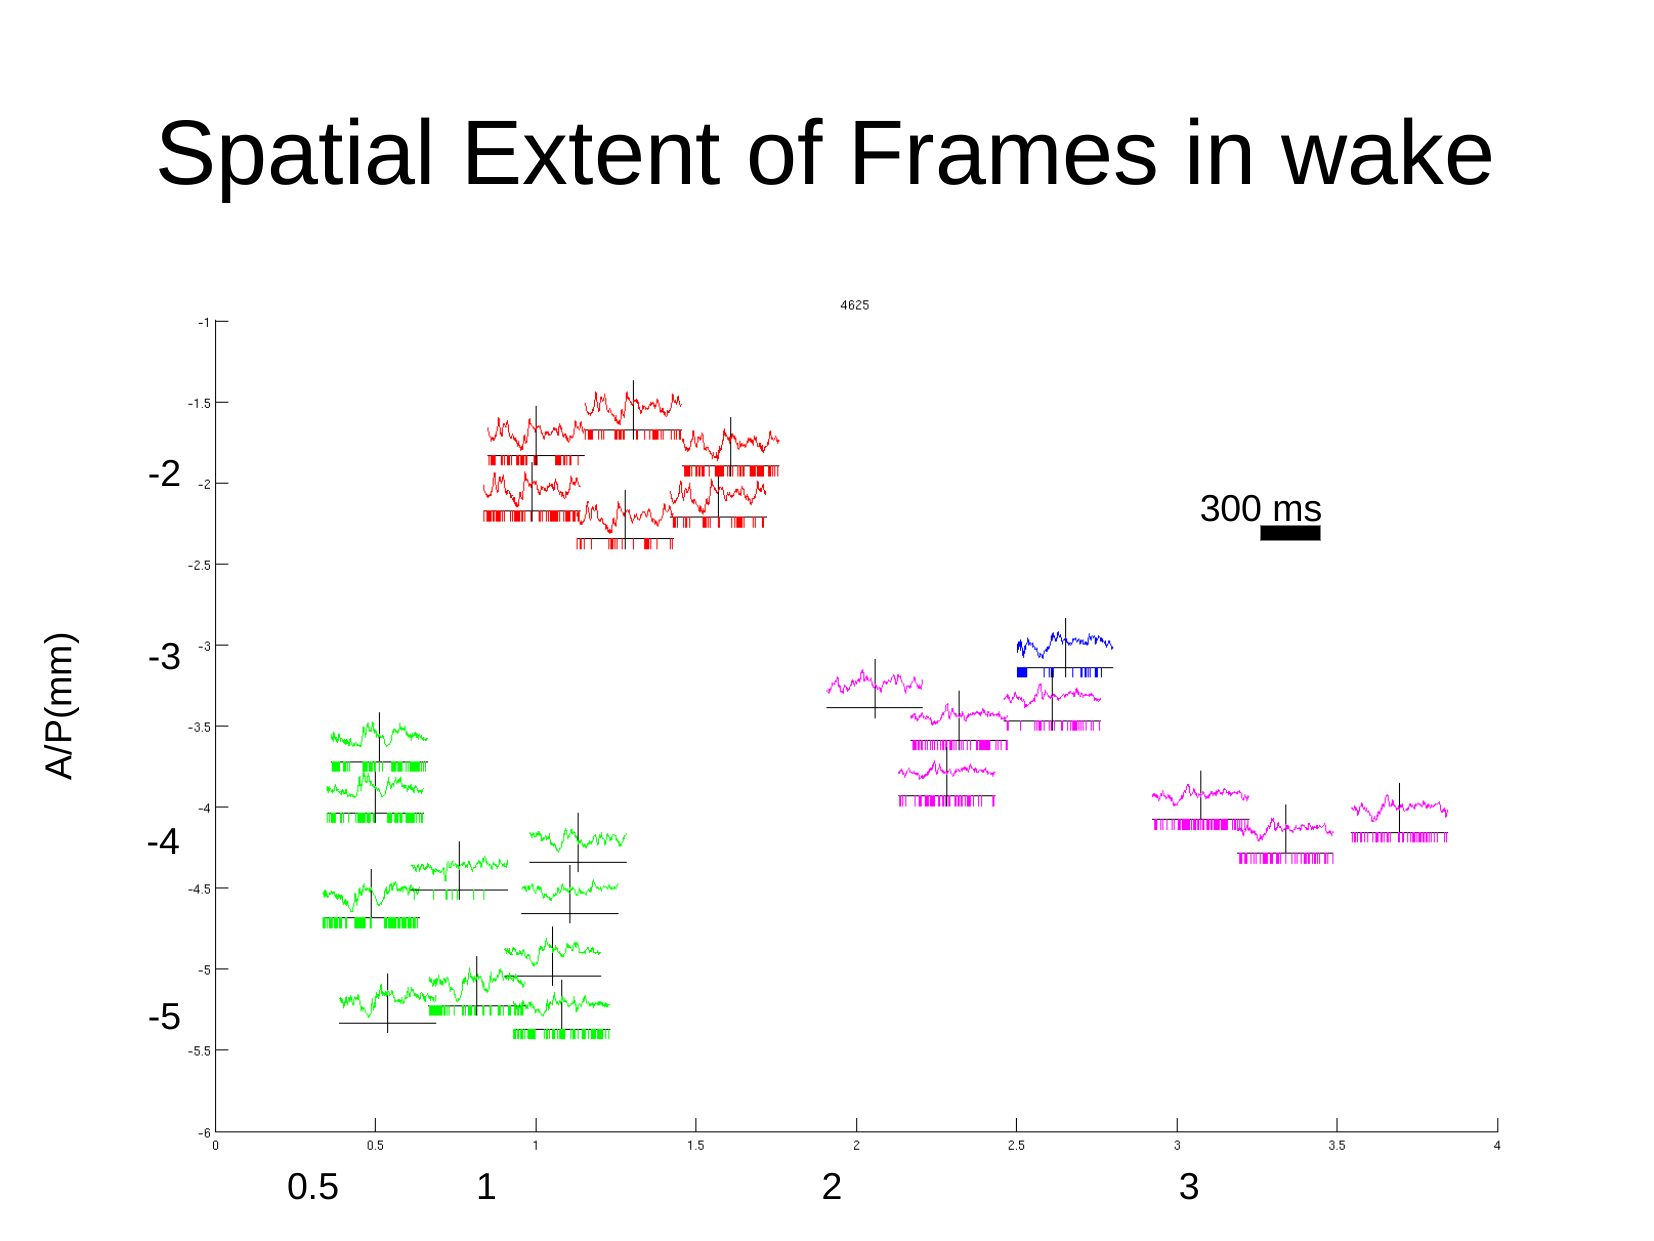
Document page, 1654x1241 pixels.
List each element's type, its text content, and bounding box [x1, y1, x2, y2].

text_box [1260, 537, 1321, 541]
picture [0, 246, 1654, 1241]
text_box A/P(mm) [30, 617, 87, 796]
text_box 1 [461, 1158, 512, 1216]
title Spatial Extent of Frames in wake [82, 49, 1571, 257]
text_box -3 [133, 628, 197, 686]
text_box 300 ms [1185, 480, 1338, 537]
text_box -5 [133, 988, 197, 1046]
text_box -2 [133, 445, 197, 503]
text_box -4 [131, 813, 195, 871]
text_box 3 [1164, 1158, 1215, 1216]
text_box 0.5 [272, 1158, 354, 1216]
text_box 2 [806, 1158, 858, 1216]
